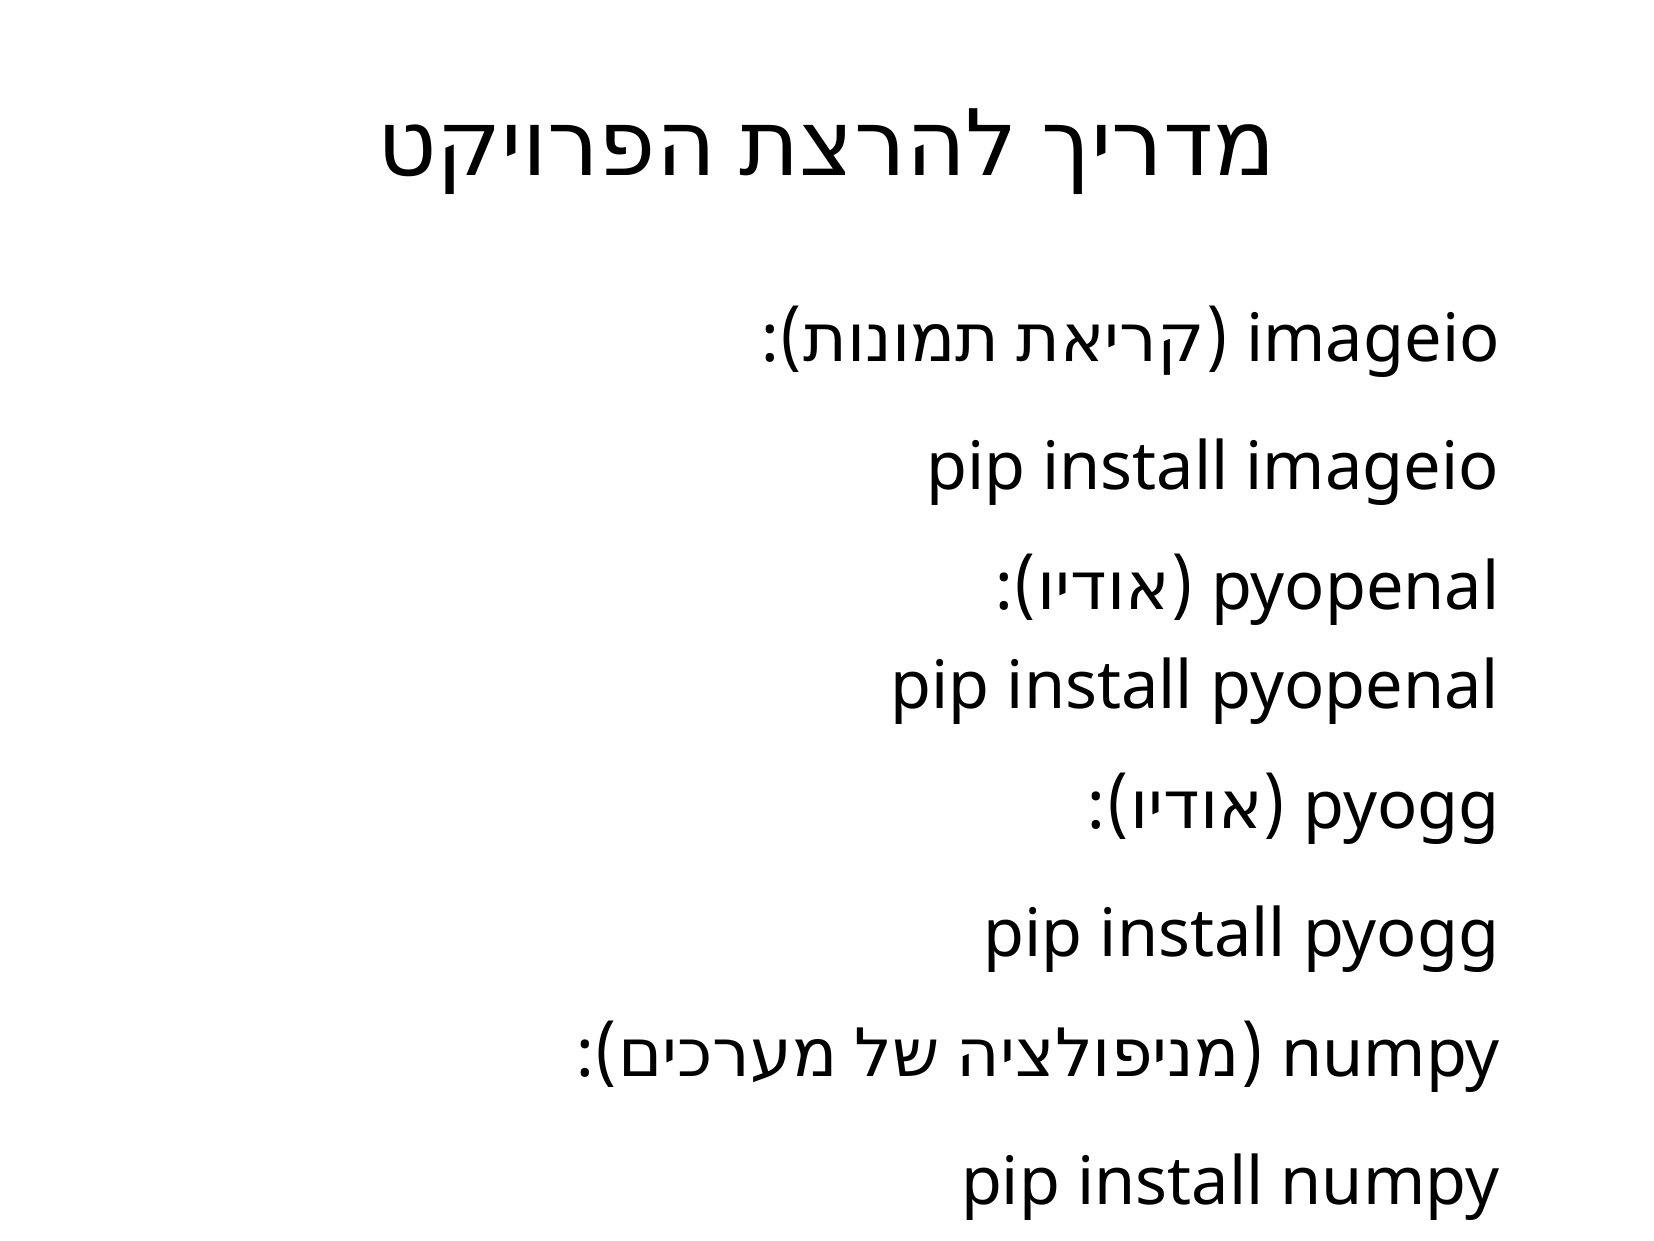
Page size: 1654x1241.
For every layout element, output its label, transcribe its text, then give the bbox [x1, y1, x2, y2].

list imageio (קריאת תמונות): pip install imageio pyopenal (אודיו): pip install pyopenal pyogg (אודיו): pip install pyogg numpy (מניפולציה של מערכים): pip install numpy [82, 290, 1571, 1194]
title מדריך להרצת הפרויקט [82, 49, 1571, 257]
